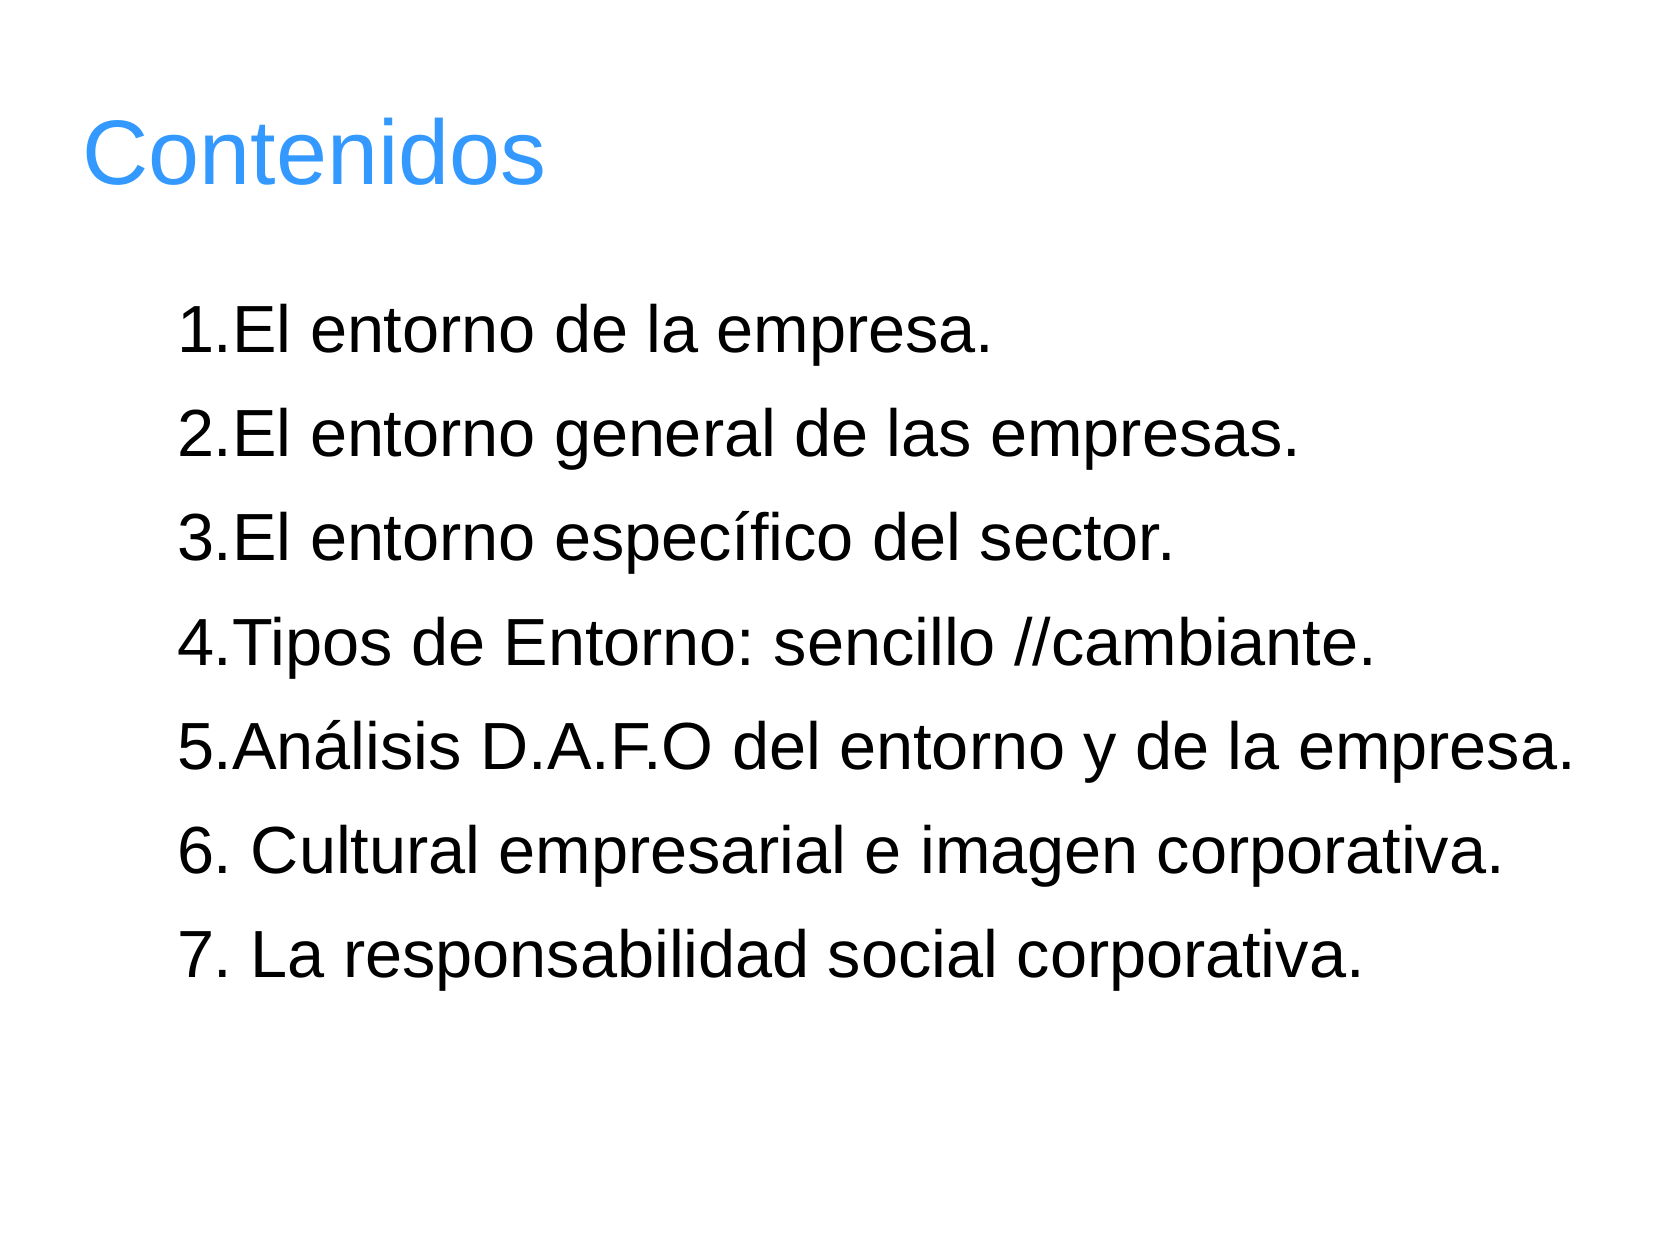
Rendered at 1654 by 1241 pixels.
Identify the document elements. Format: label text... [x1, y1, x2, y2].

title Contenidos [82, 49, 1571, 257]
list 1.El entorno de la empresa. 2.El entorno general de las empresas. 3.El entorno específico del sector. 4.Tipos de Entorno: sencillo //cambiante. 5.Análisis D.A.F.O del entorno y de la empresa. 6. Cultural empresarial e imagen corporativa. 7. La responsabilidad social corporativa. [106, 291, 1595, 1111]
